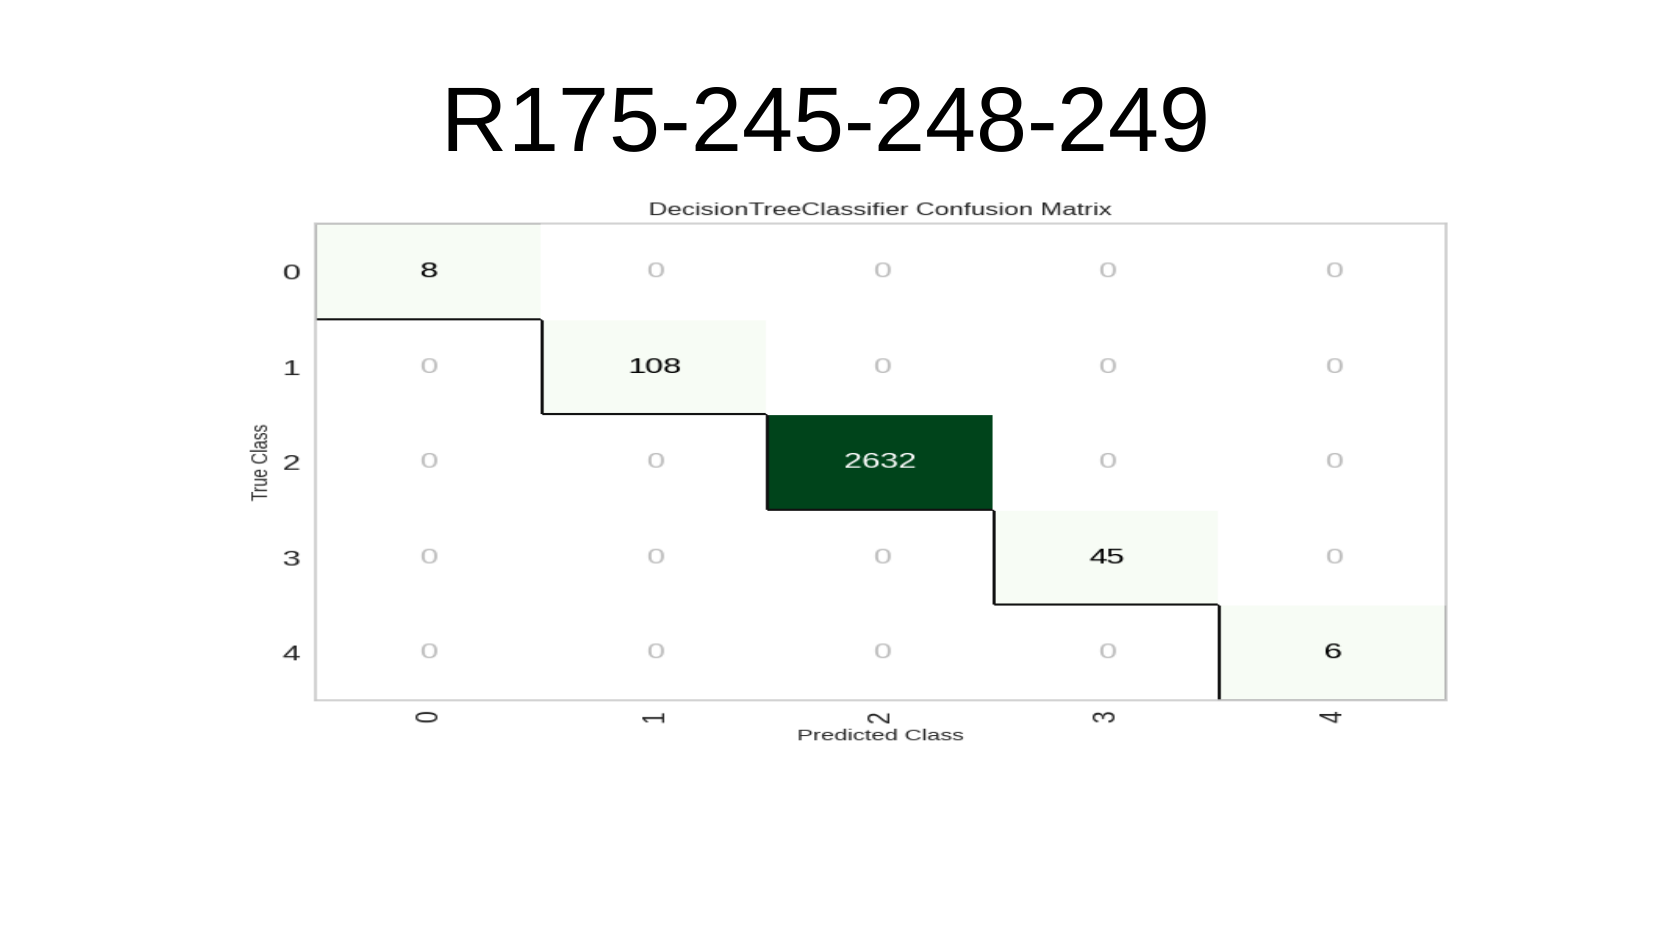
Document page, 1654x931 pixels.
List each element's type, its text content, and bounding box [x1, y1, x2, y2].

picture [236, 192, 1462, 754]
title R175-245-248-249 [82, 37, 1571, 193]
